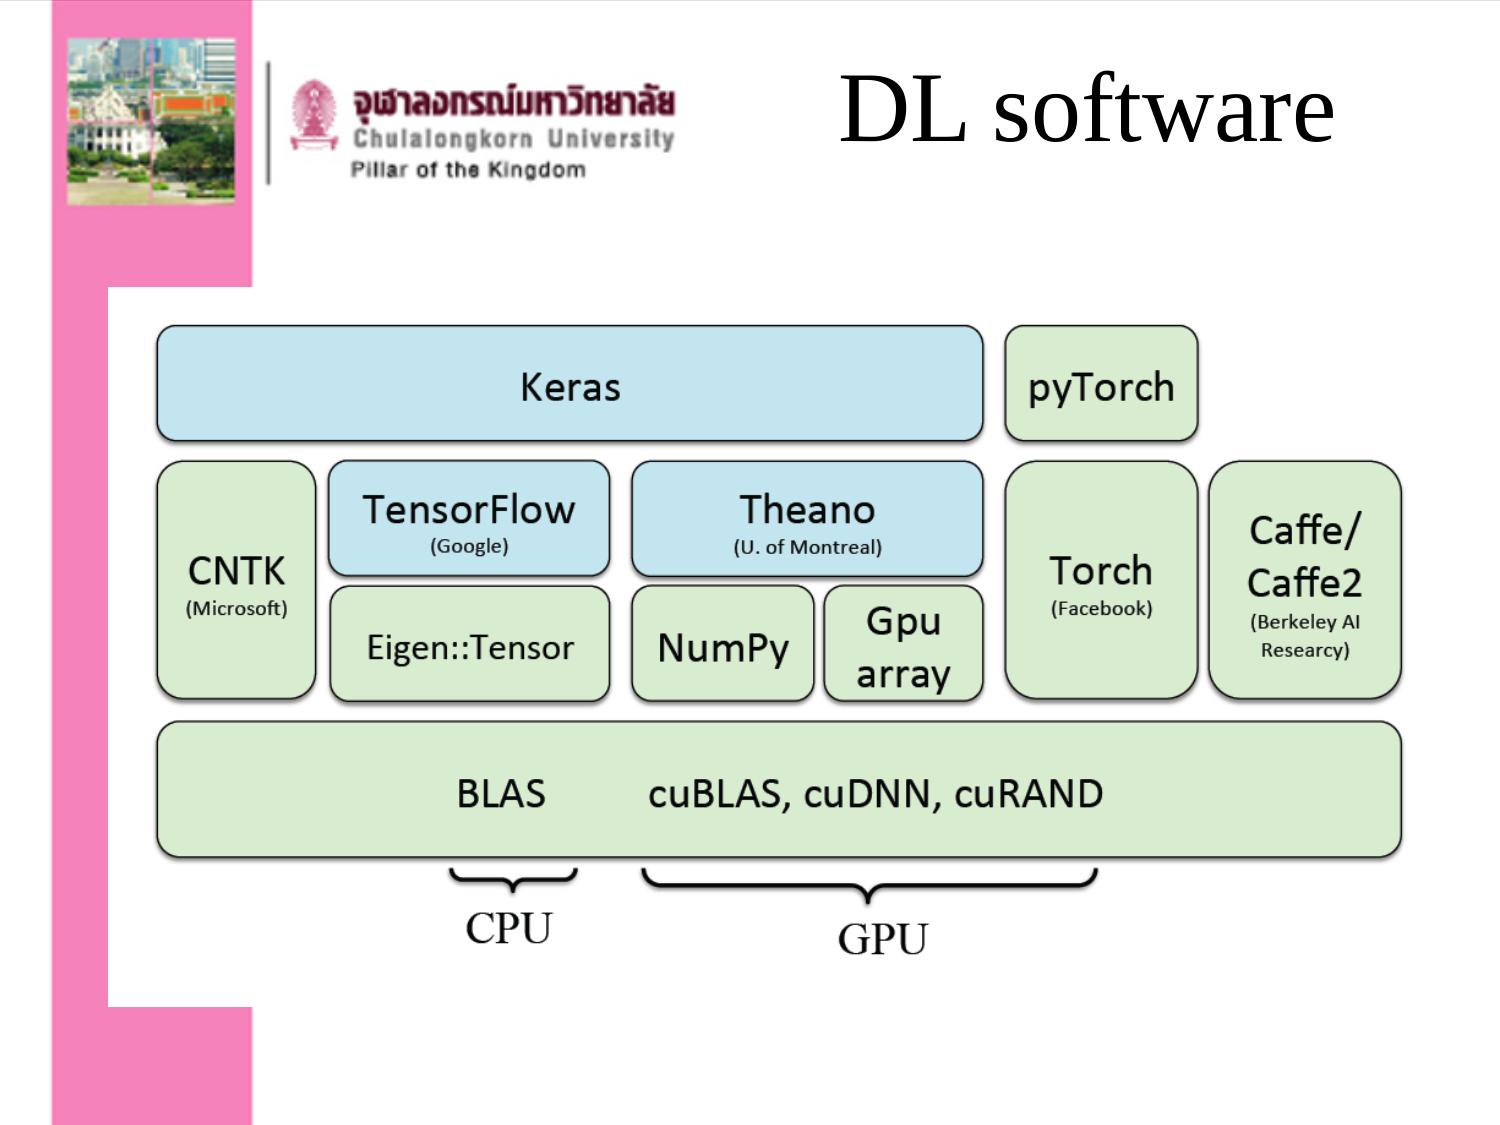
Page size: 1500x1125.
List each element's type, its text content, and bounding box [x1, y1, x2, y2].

picture [0, 0, 1500, 1125]
title DL software [705, 18, 1471, 197]
